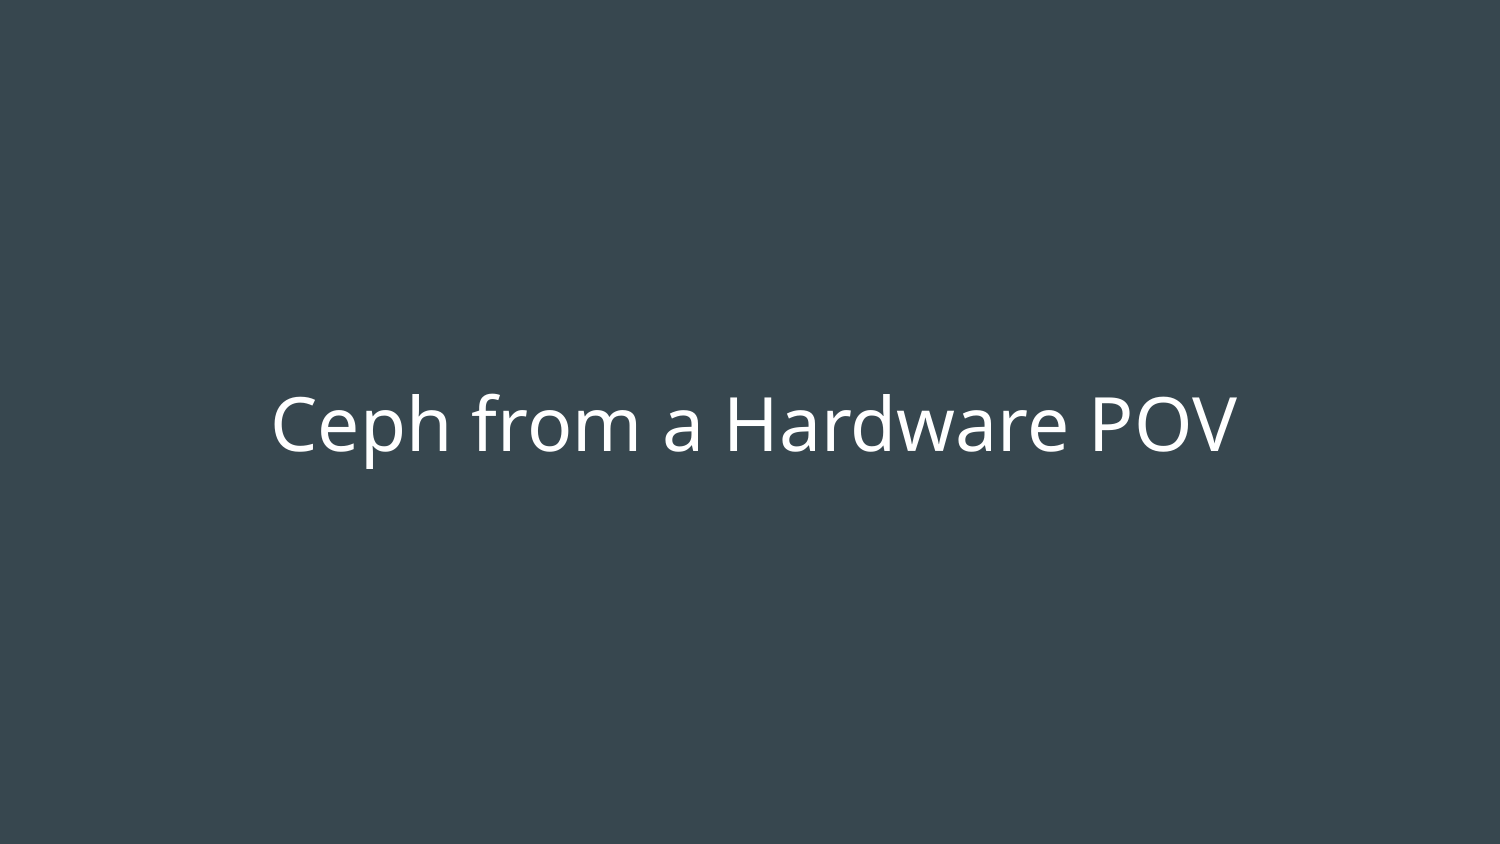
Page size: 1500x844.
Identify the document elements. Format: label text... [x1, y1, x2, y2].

title Ceph from a Hardware POV [110, 351, 1399, 493]
